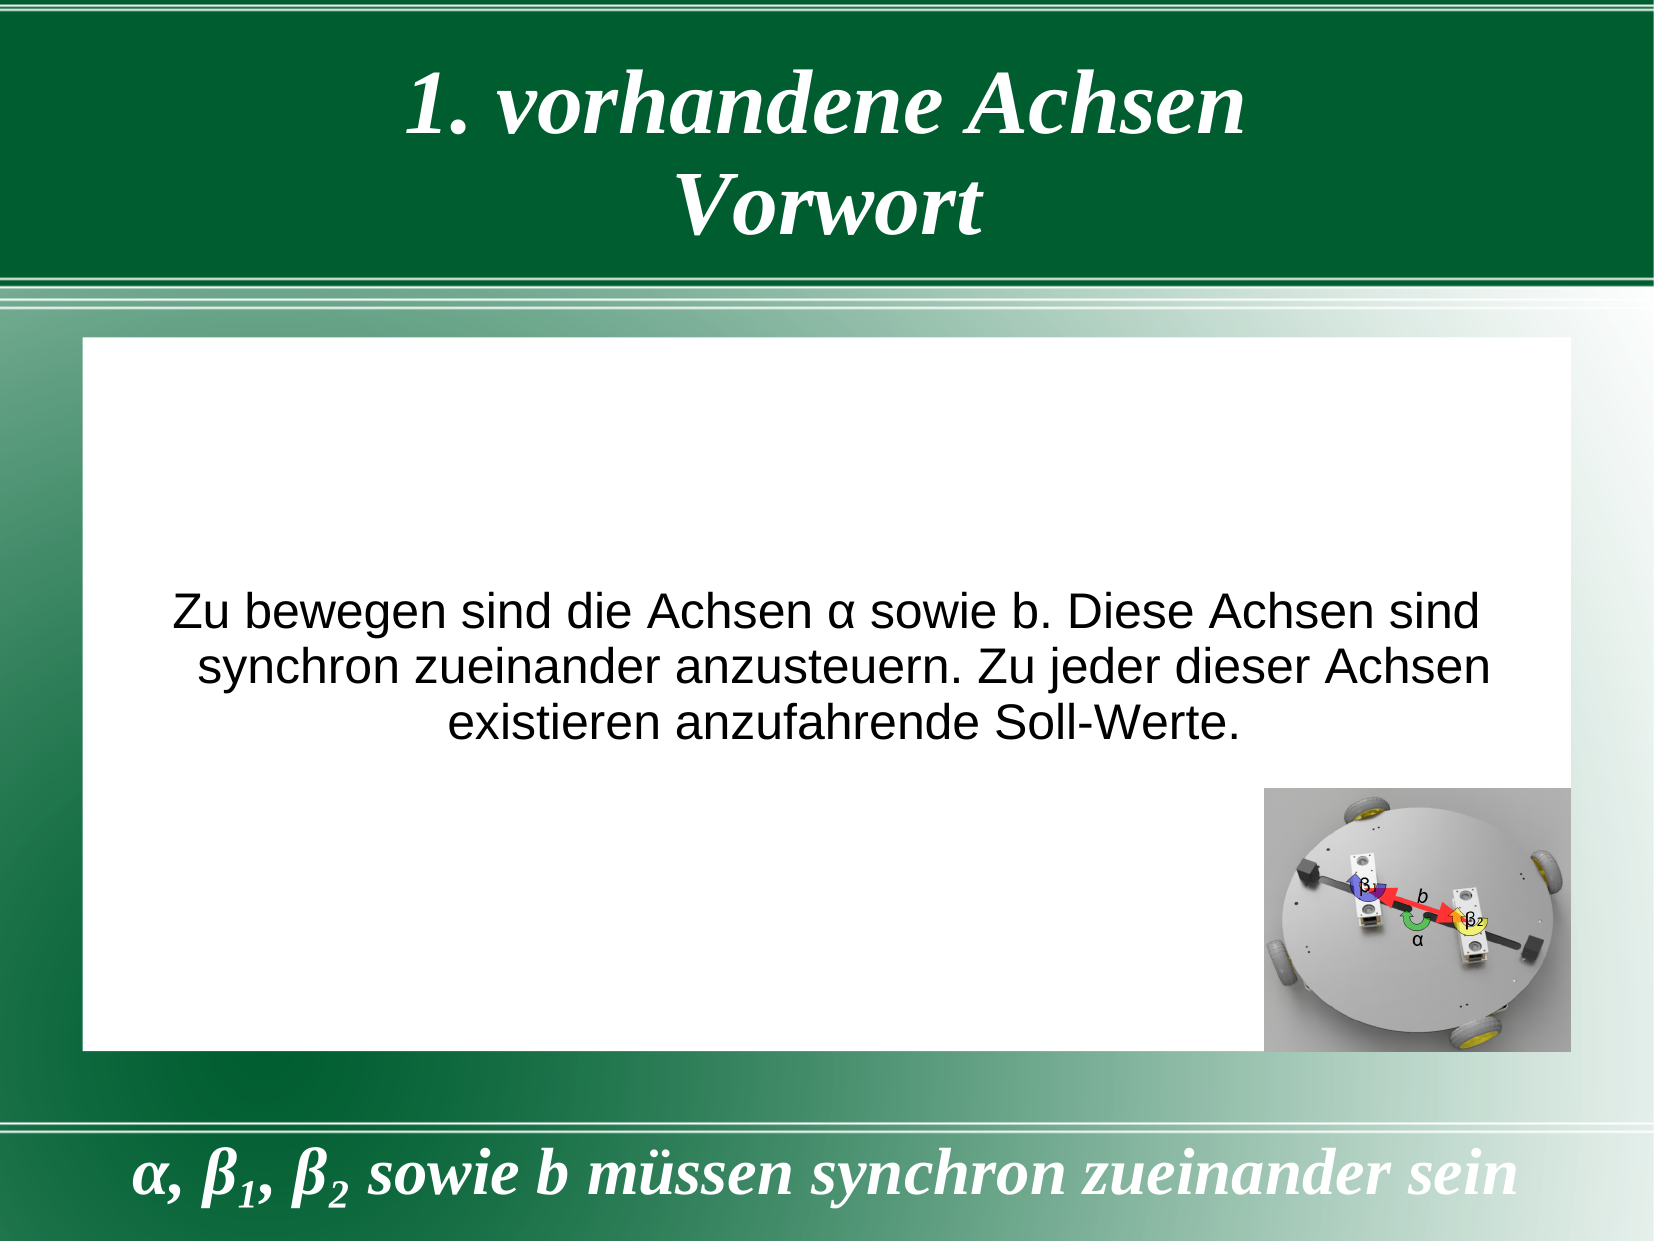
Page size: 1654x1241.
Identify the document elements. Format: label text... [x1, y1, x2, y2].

title 1. vorhandene Achsen Vorwort [82, 49, 1571, 257]
title α, β₁, β₂ sowie b müssen synchron zueinander sein [11, 1068, 1642, 1241]
text_box Zu bewegen sind die Achsen α sowie b. Diese Achsen sind synchron zueinander anzusteuern. Zu jeder dieser Achsen existieren anzufahrende Soll-Werte. [82, 337, 1571, 1052]
picture [0, 0, 1654, 1241]
